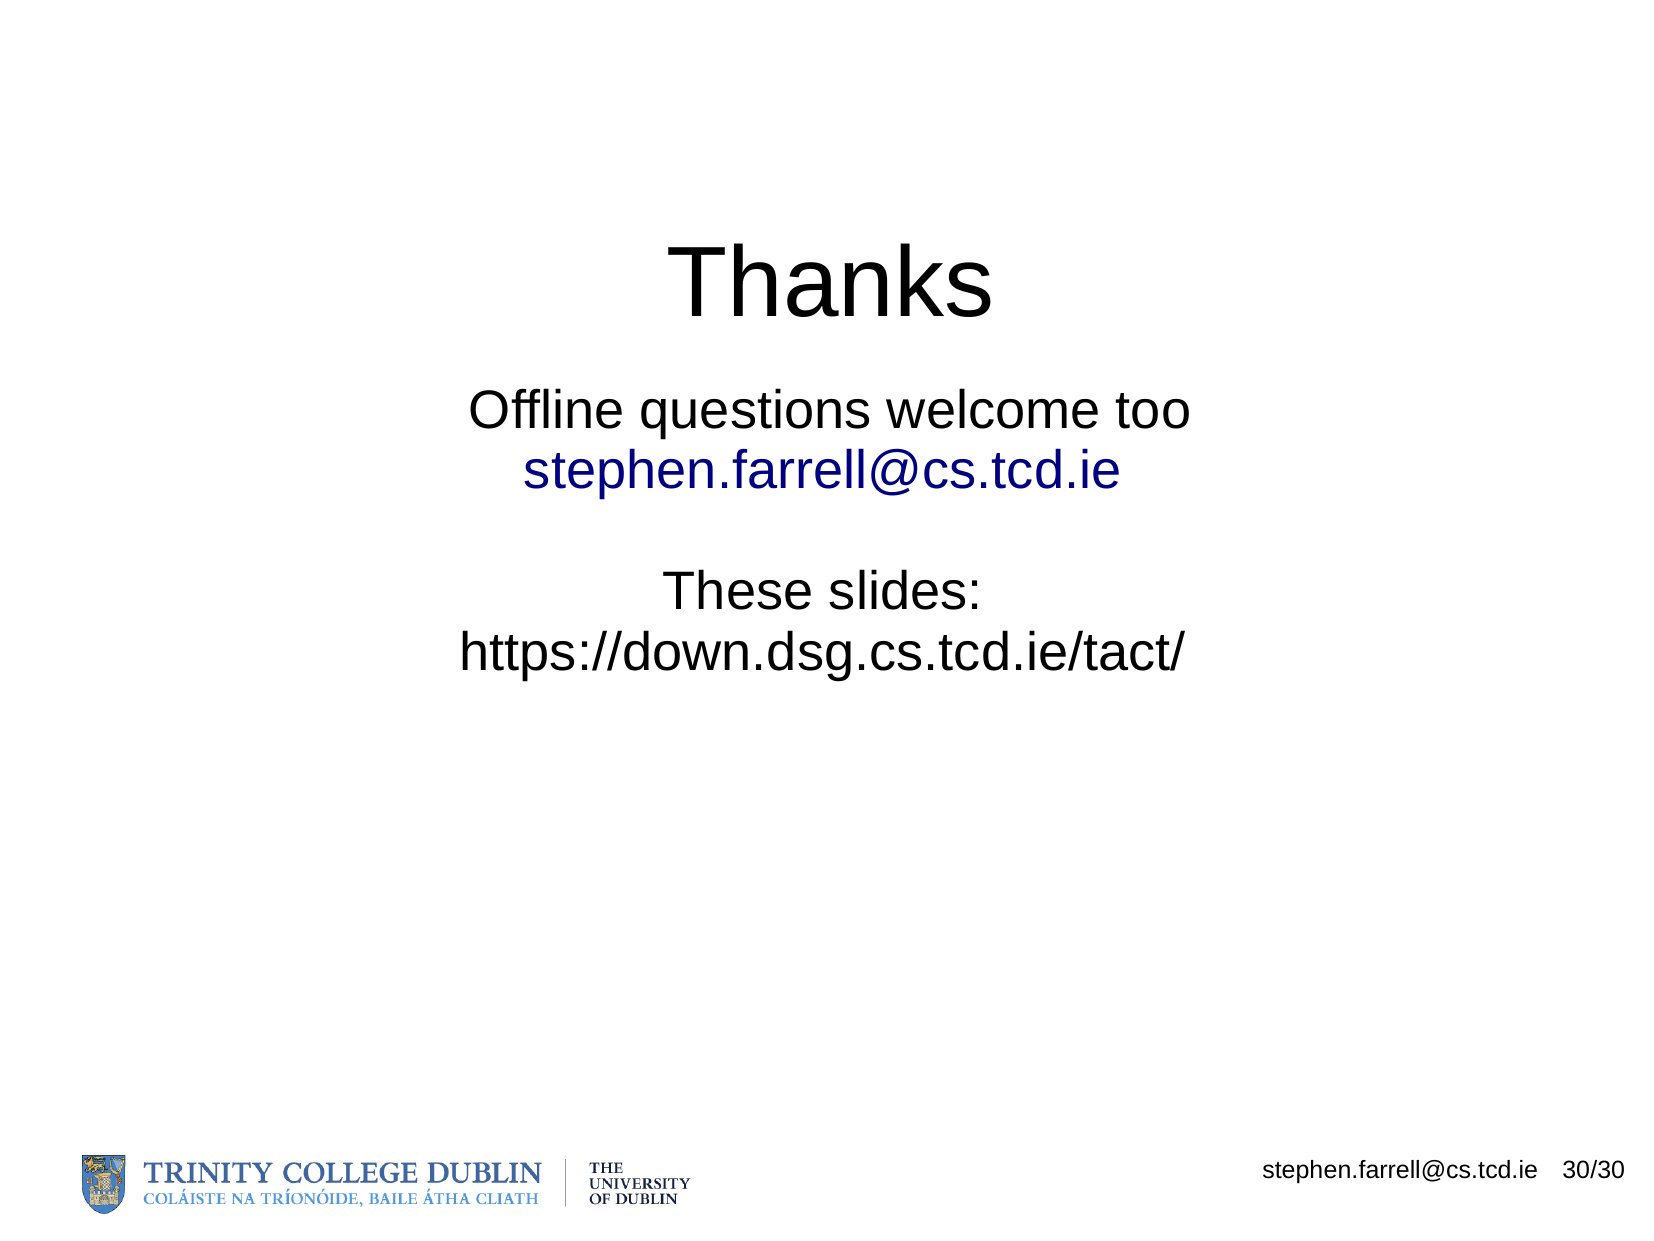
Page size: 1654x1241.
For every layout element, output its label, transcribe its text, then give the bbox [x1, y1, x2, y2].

picture [82, 1155, 694, 1214]
text_box Thanks Offline questions welcome too stephen.farrell@cs.tcd.ie These slides: https://down.dsg.cs.tcd.ie/tact/ [234, 218, 1427, 950]
